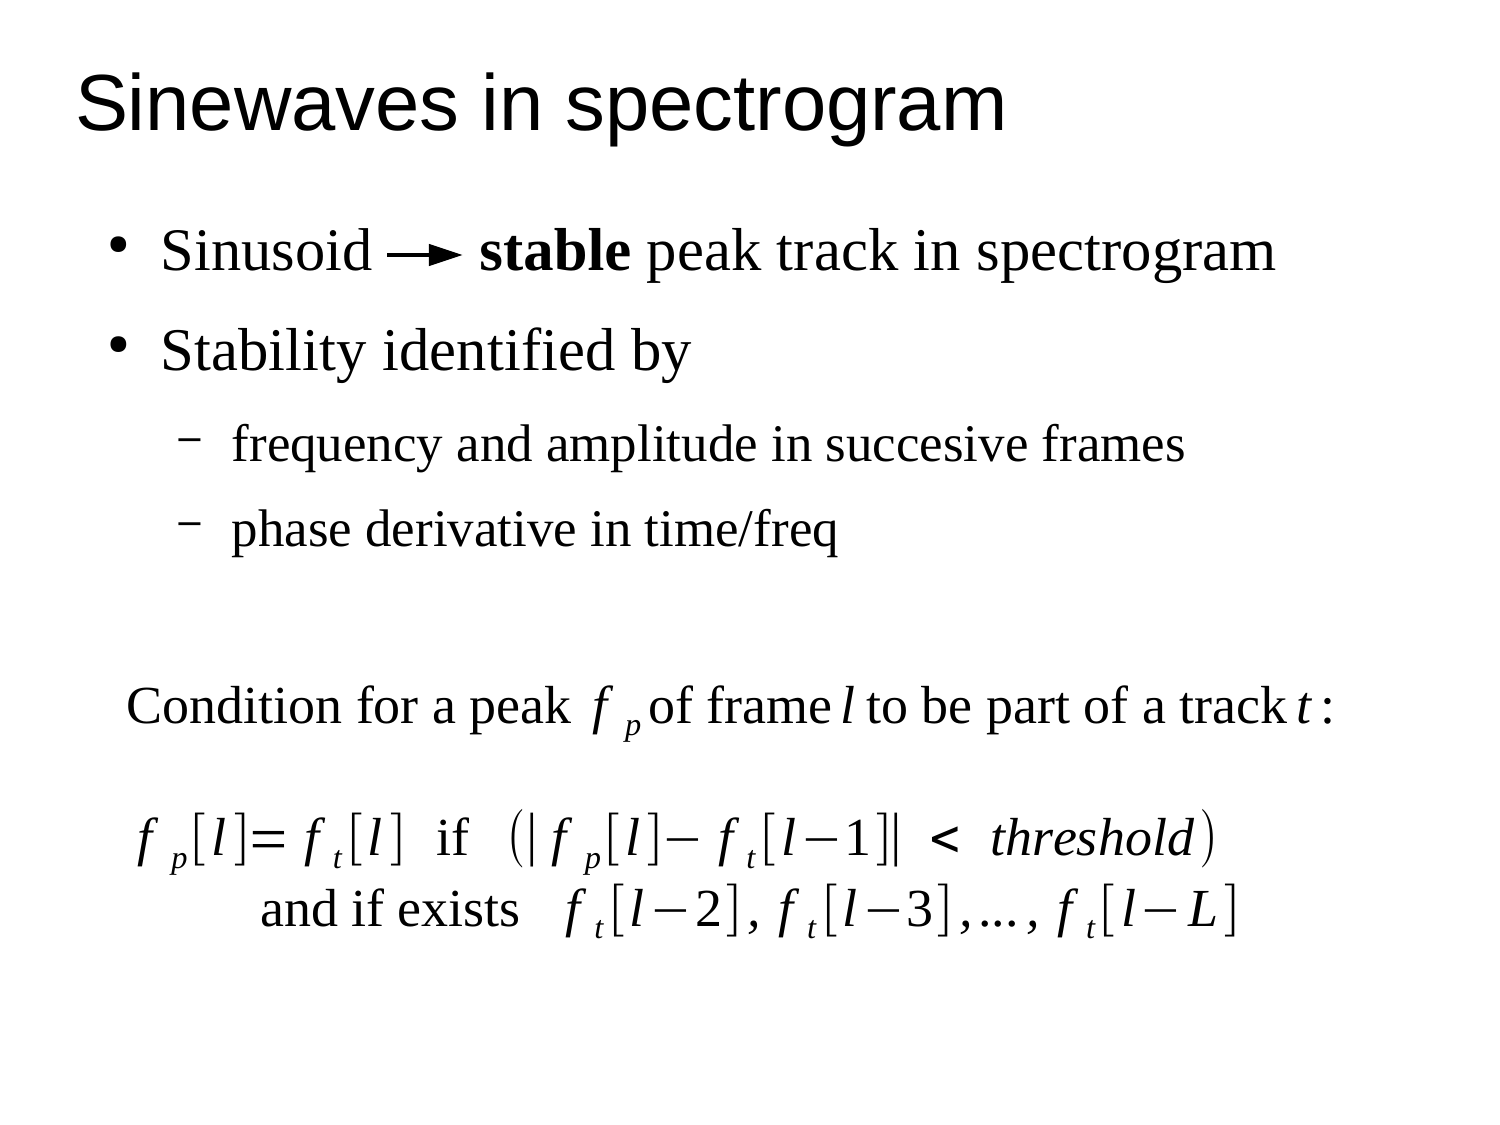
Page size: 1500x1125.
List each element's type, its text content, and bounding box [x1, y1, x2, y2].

chart [120, 675, 1342, 946]
title Sinewaves in spectrogram [75, 9, 1425, 198]
list Sinusoid stable peak track in spectrogram Stability identified by frequency and amplitude in succesive frames phase derivative in time/freq [90, 210, 1440, 976]
